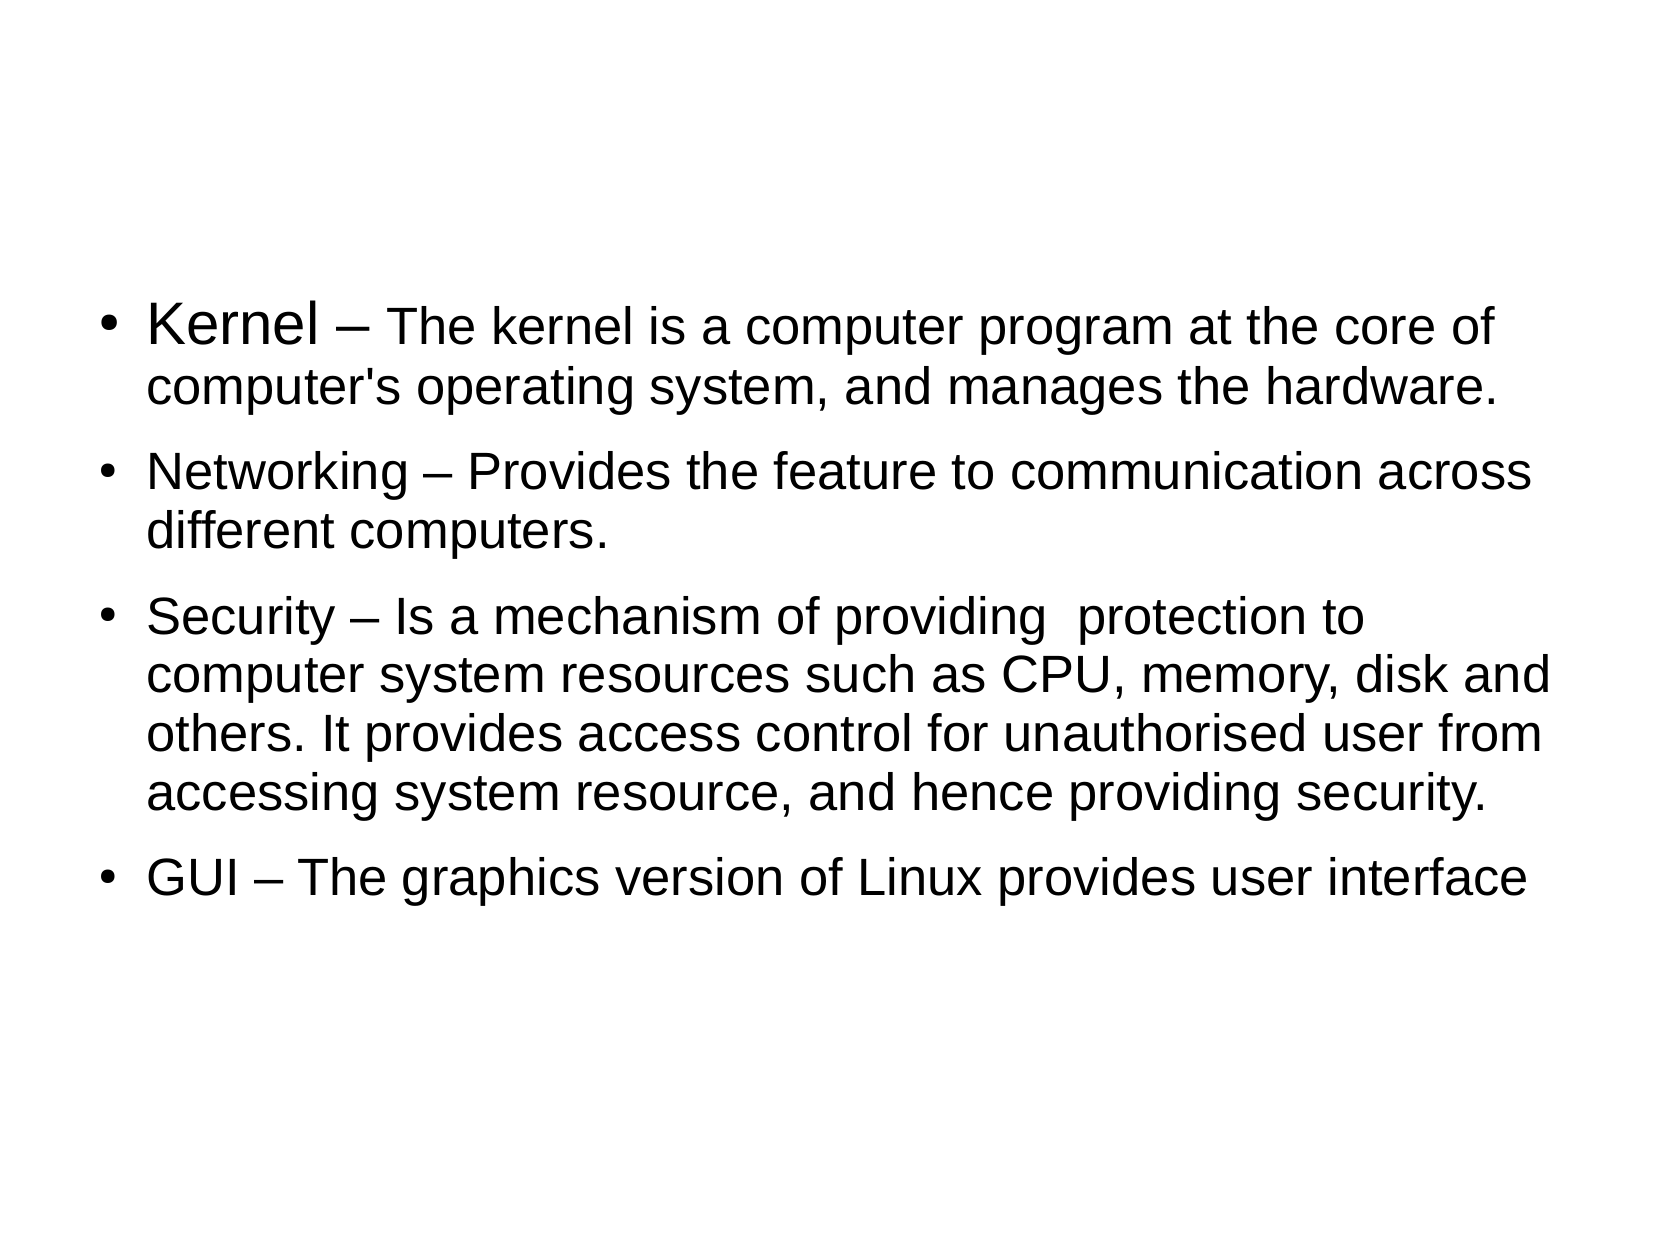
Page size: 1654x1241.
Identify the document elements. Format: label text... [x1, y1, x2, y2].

list Kernel – The kernel is a computer program at the core of computer's operating system, and manages the hardware. Networking – Provides the feature to communication across different computers. Security – Is a mechanism of providing protection to computer system resources such as CPU, memory, disk and others. It provides access control for unauthorised user from accessing system resource, and hence providing security. GUI – The graphics version of Linux provides user interface [82, 290, 1571, 1010]
